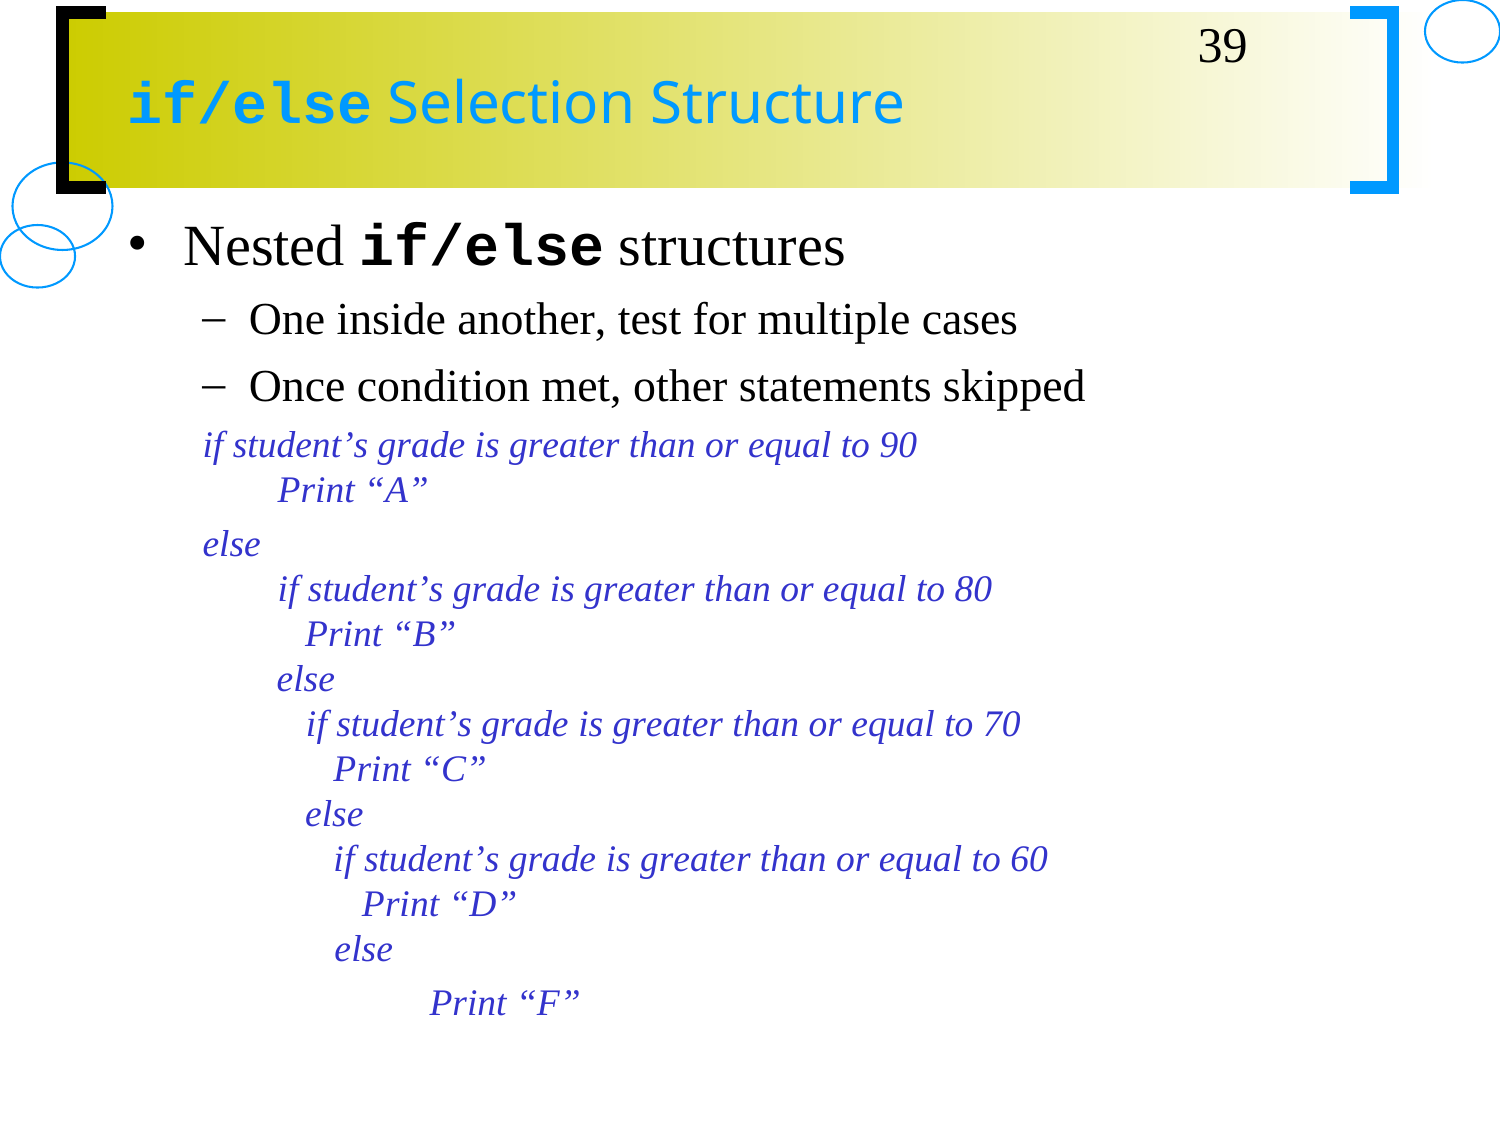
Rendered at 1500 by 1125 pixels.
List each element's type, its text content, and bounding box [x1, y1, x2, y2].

list Nested if/else structures One inside another, test for multiple cases Once condition met, other statements skipped if student’s grade is greater than or equal to 90 Print “A” else if student’s grade is greater than or equal to 80 Print “B” else if student’s grade is greater than or equal to 70 Print “C” else if student’s grade is greater than or equal to 60 Print “D” else Print “F” [112, 199, 1388, 1063]
title if/else Selection Structure [112, 12, 1388, 188]
